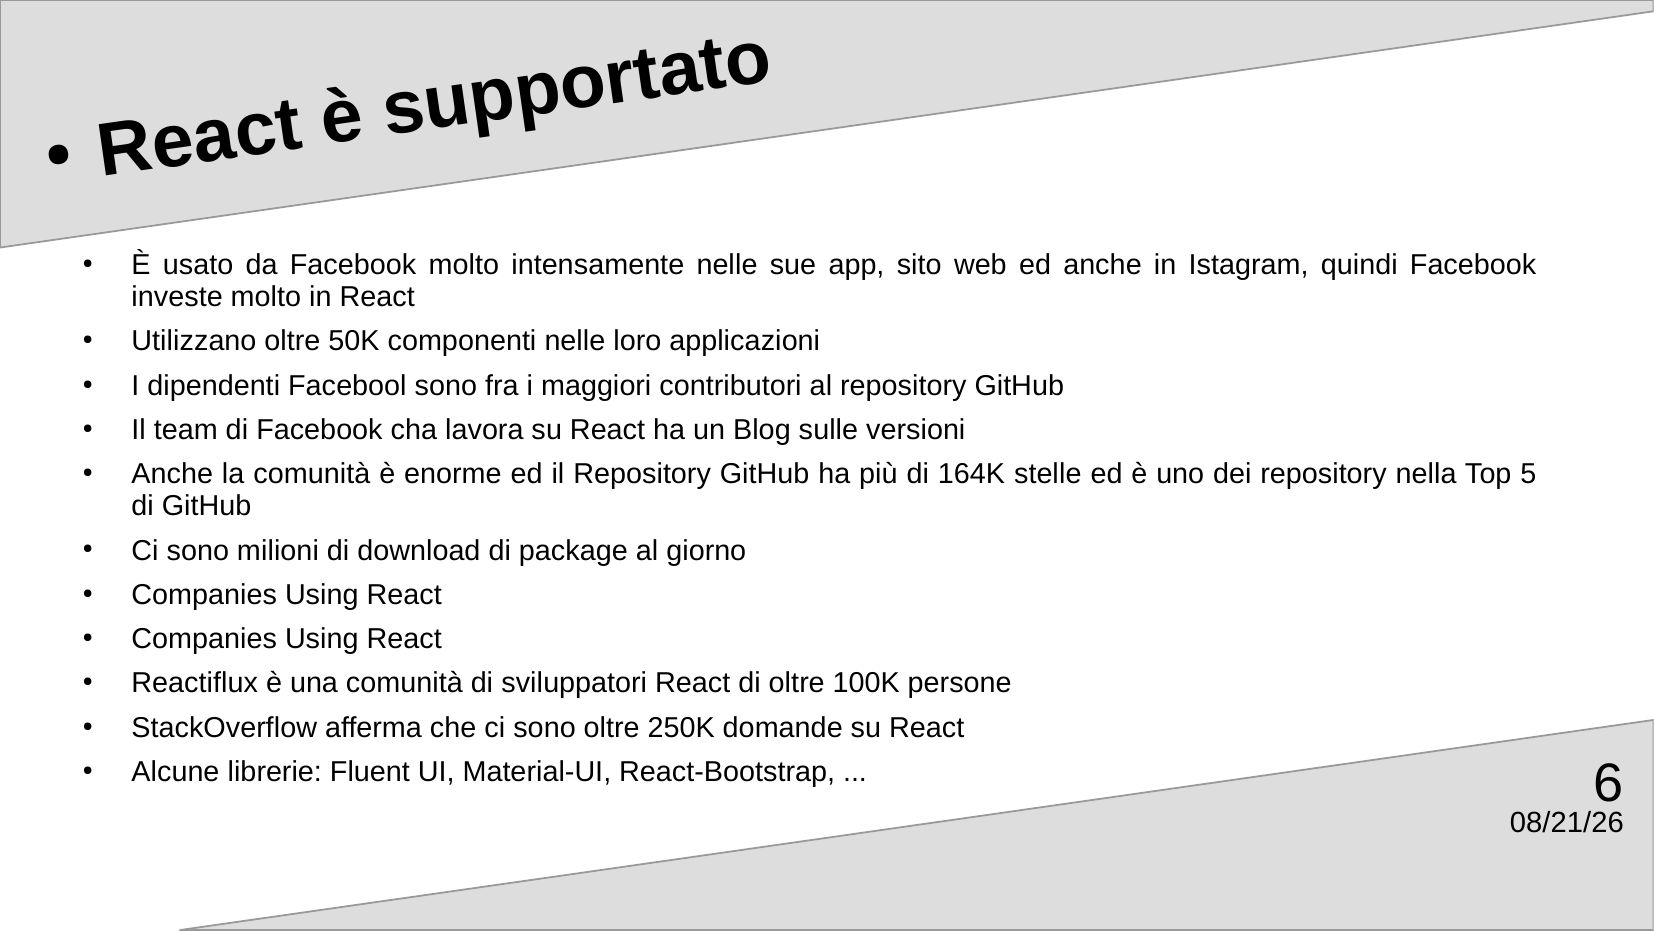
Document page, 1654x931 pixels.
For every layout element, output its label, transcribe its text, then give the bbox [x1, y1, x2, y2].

title React è supportato [16, 0, 1501, 239]
list È usato da Facebook molto intensamente nelle sue app, sito web ed anche in Istagram, quindi Facebook investe molto in React Utilizzano oltre 50K componenti nelle loro applicazioni I dipendenti Facebool sono fra i maggiori contributori al repository GitHub Il team di Facebook cha lavora su React ha un Blog sulle versioni Anche la comunità è enorme ed il Repository GitHub ha più di 164K stelle ed è uno dei repository nella Top 5 di GitHub Ci sono milioni di download di package al giorno Companies Using React Companies Using React Reactiflux è una comunità di sviluppatori React di oltre 100K persone StackOverflow afferma che ci sono oltre 250K domande su React Alcune librerie: Fluent UI, Material-UI, React-Bootstrap, ... [82, 248, 1538, 789]
